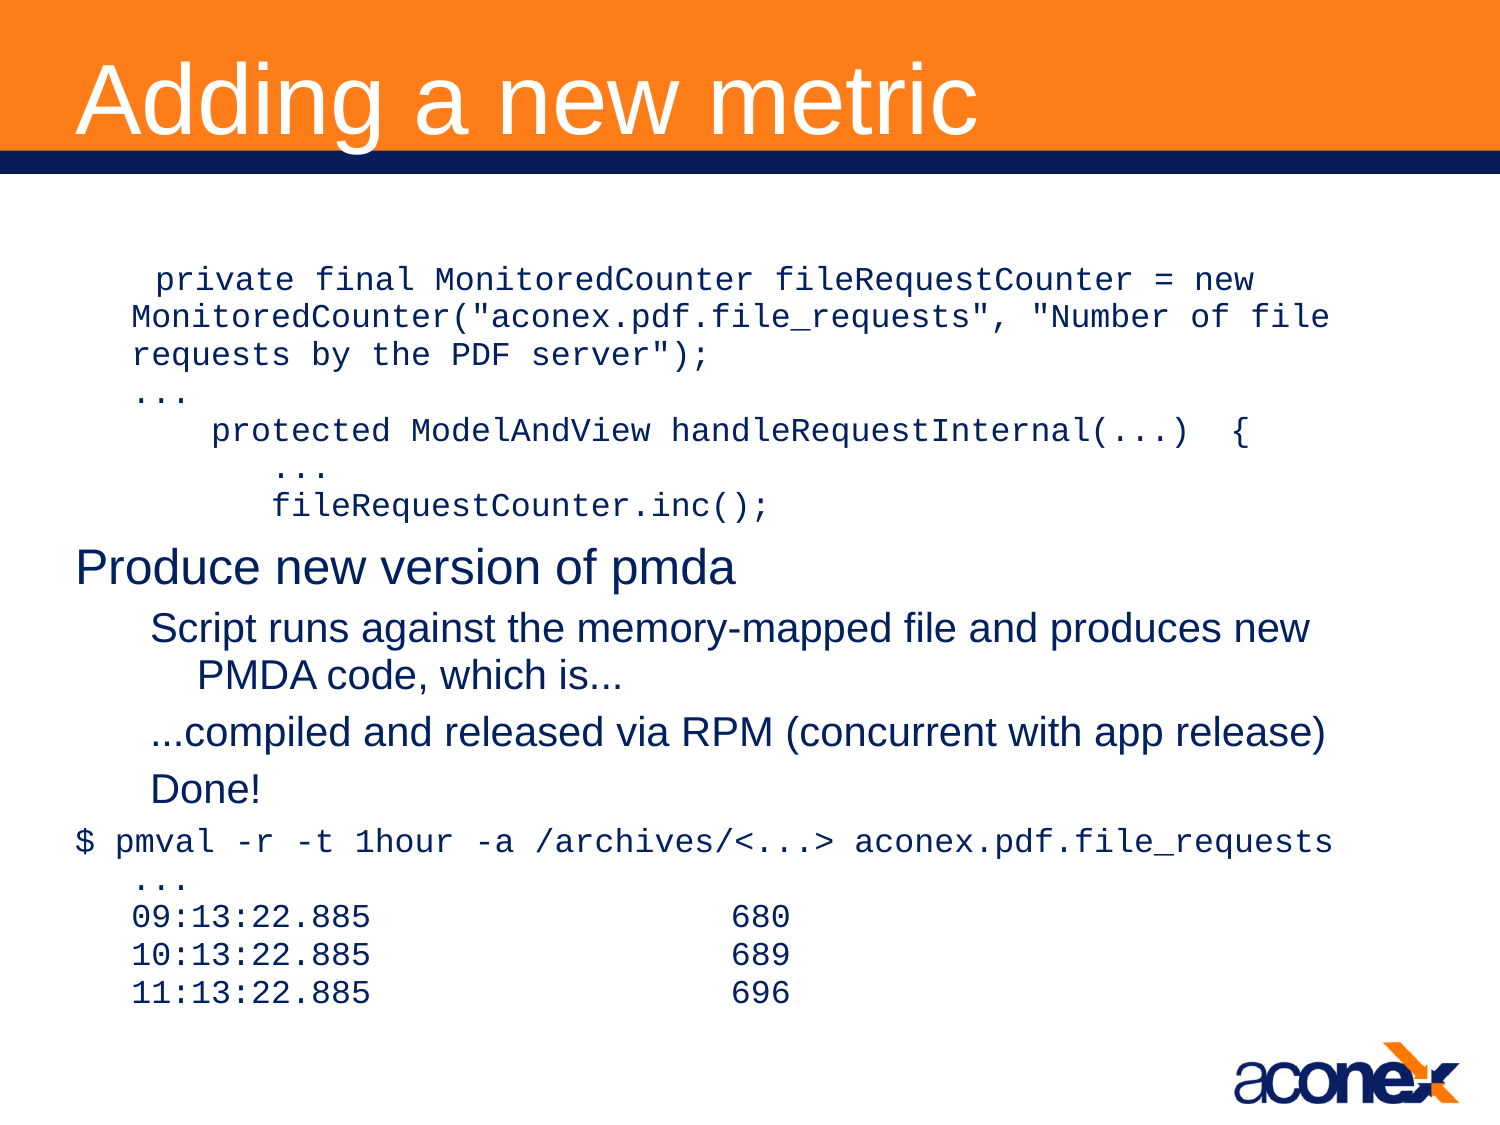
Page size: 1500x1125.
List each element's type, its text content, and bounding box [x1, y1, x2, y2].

picture [1234, 1042, 1460, 1104]
list private final MonitoredCounter fileRequestCounter = new MonitoredCounter("aconex.pdf.file_requests", "Number of file requests by the PDF server"); ... protected ModelAndView handleRequestInternal(...) { ... fileRequestCounter.inc(); Produce new version of pmda Script runs against the memory-mapped file and produces new PMDA code, which is... ...compiled and released via RPM (concurrent with app release) Done! $ pmval -r -t 1hour -a /archives/<...> aconex.pdf.file_requests ... 09:13:22.885 680 10:13:22.885 689 11:13:22.885 696 [75, 262, 1426, 1051]
title Adding a new metric [75, 30, 1426, 169]
